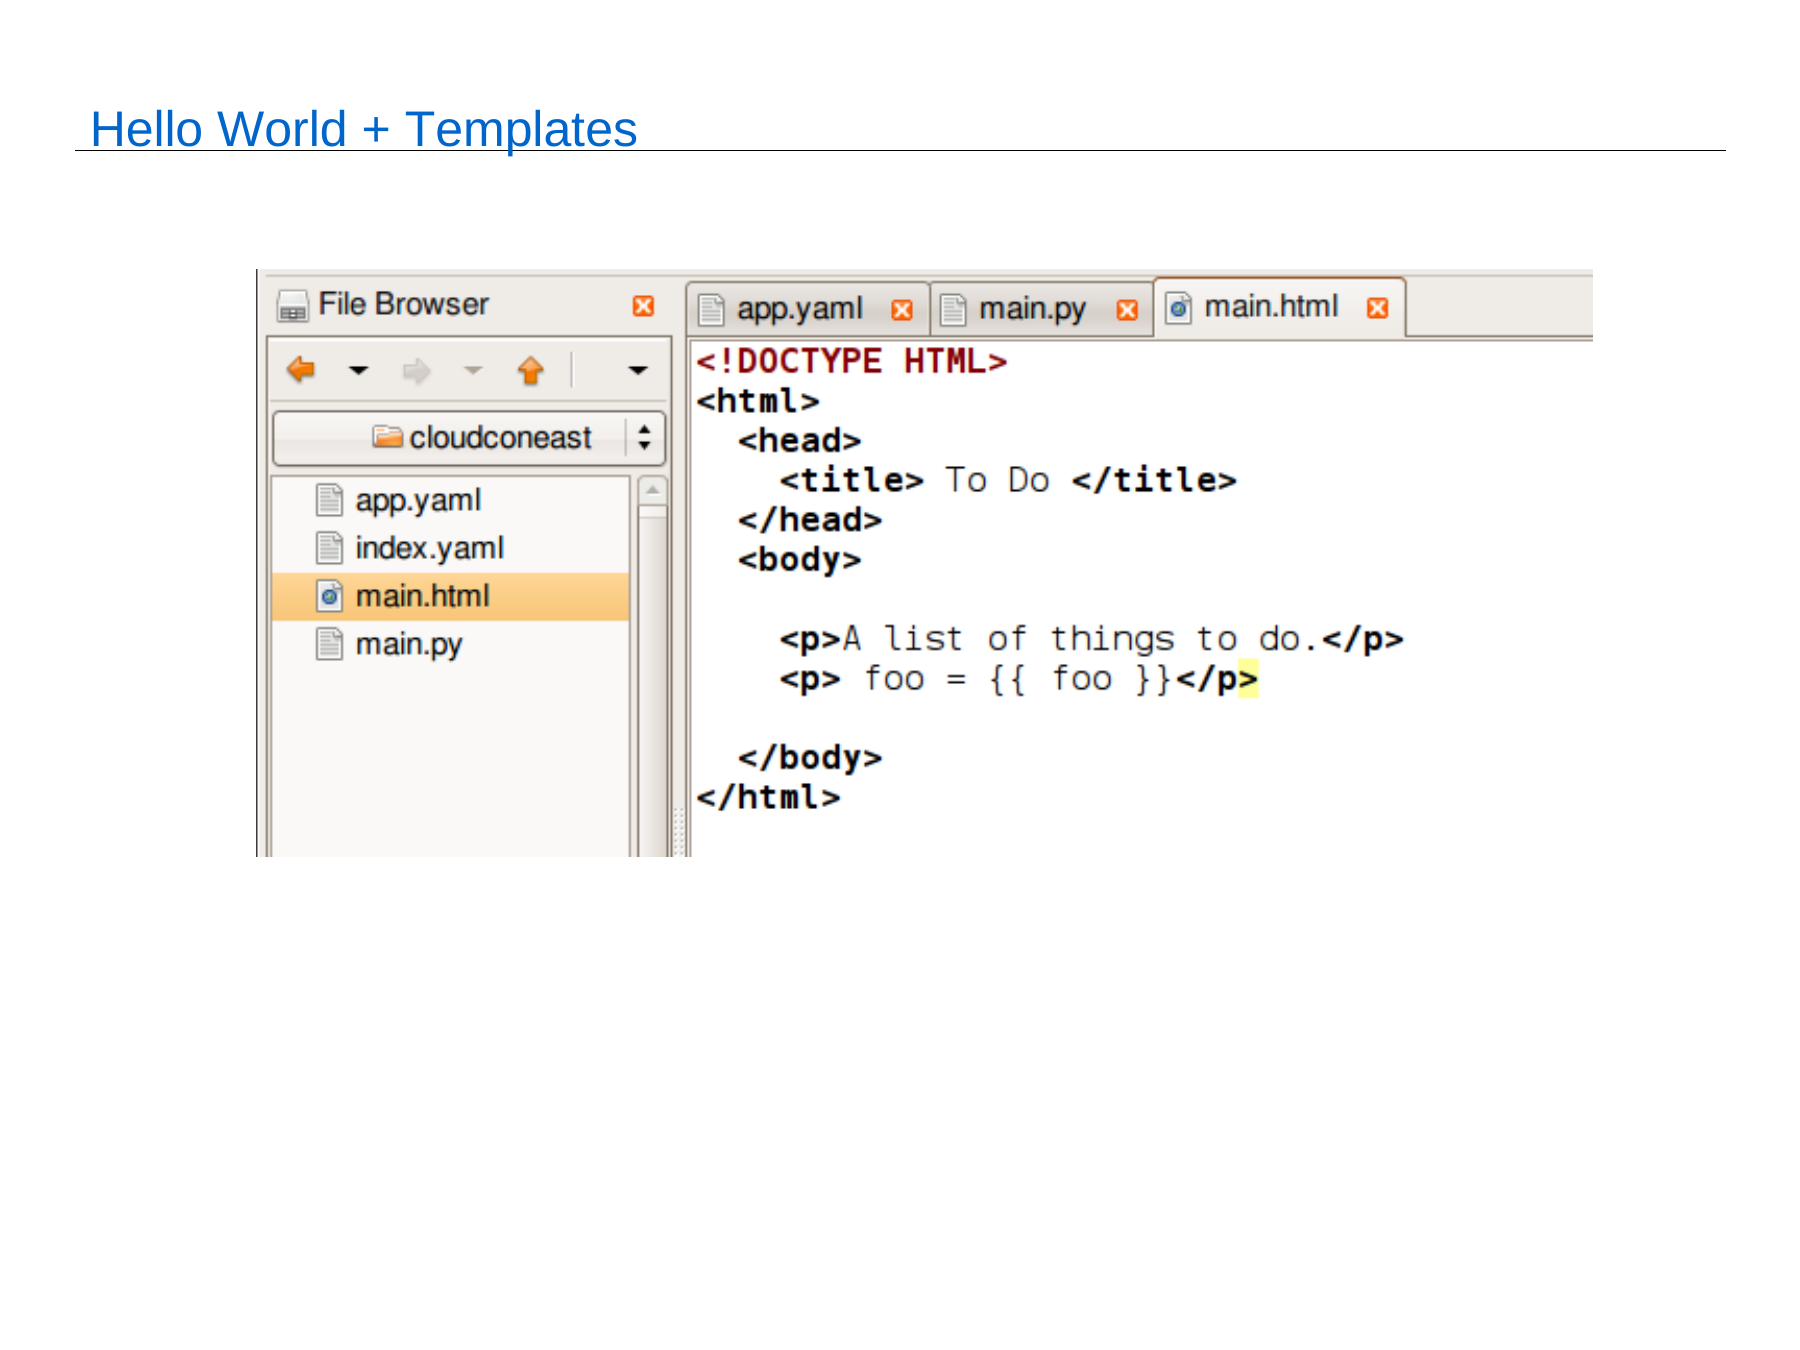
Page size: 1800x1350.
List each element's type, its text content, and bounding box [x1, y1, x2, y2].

picture [256, 269, 1593, 857]
title Hello World + Templates [89, 71, 1489, 165]
